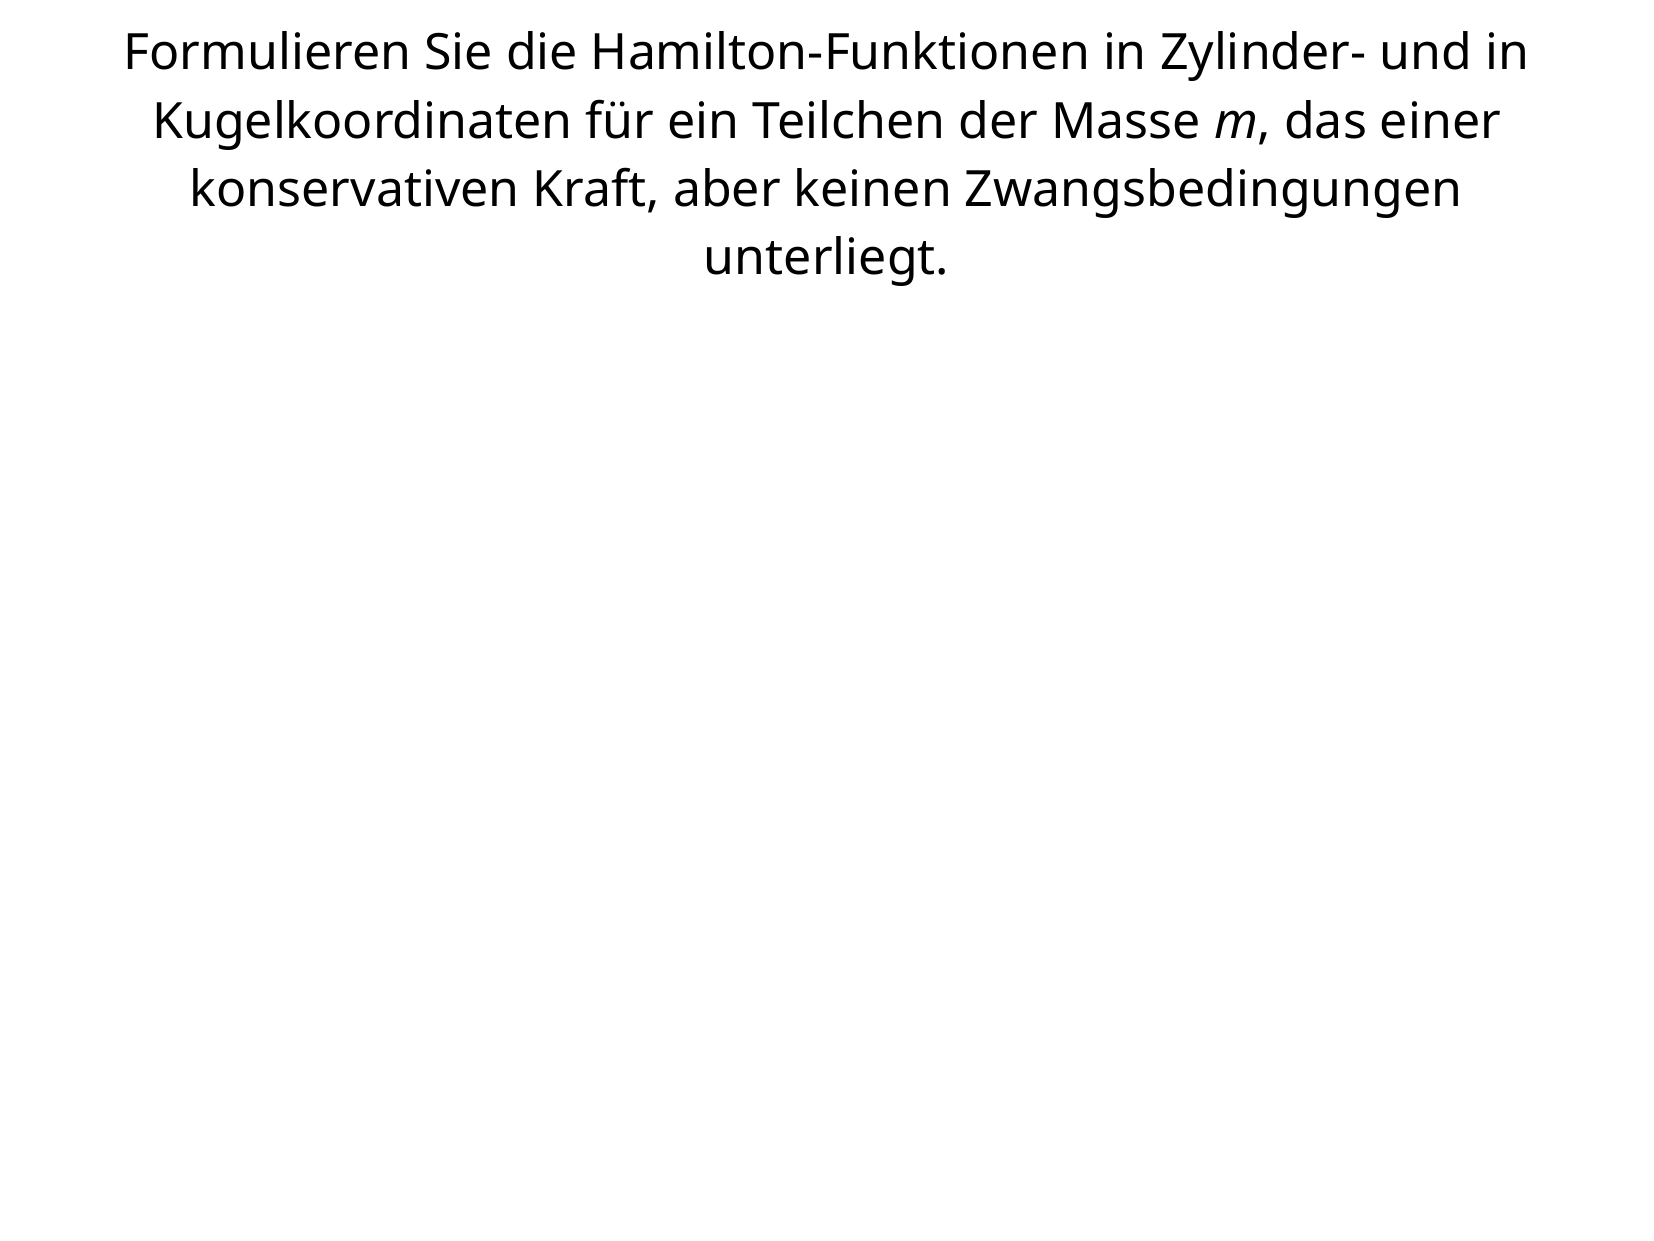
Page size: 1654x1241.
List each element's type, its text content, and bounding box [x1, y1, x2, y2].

title Formulieren Sie die Hamilton-Funktionen in Zylinder- und in Kugelkoordinaten für ein Teilchen der Masse m, das einer konservativen Kraft, aber keinen Zwangsbedingungen unterliegt. [82, 33, 1571, 272]
